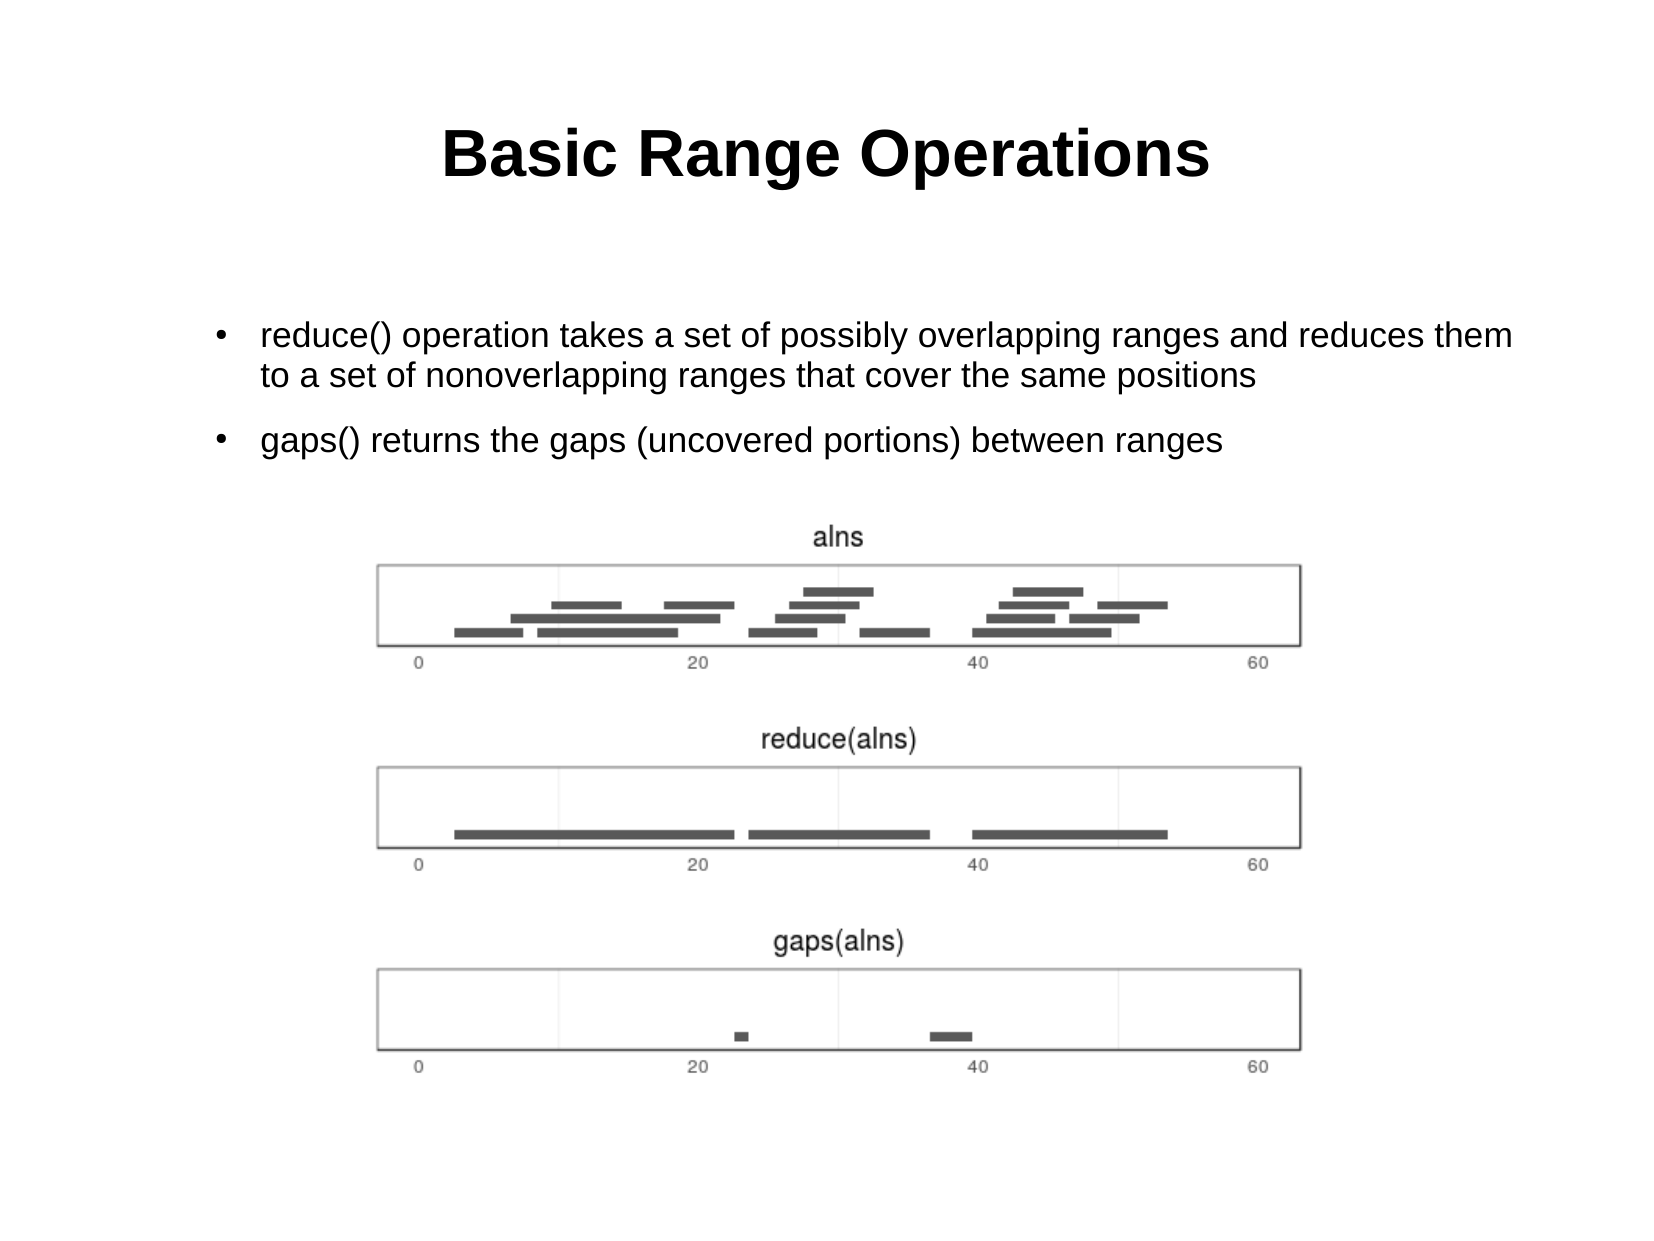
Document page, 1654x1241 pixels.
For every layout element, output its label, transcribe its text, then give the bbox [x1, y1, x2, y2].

title Basic Range Operations [82, 49, 1571, 257]
picture [331, 514, 1312, 1120]
list reduce() operation takes a set of possibly overlapping ranges and reduces them to a set of nonoverlapping ranges that cover the same positions gaps() returns the gaps (uncovered portions) between ranges [200, 315, 1518, 463]
